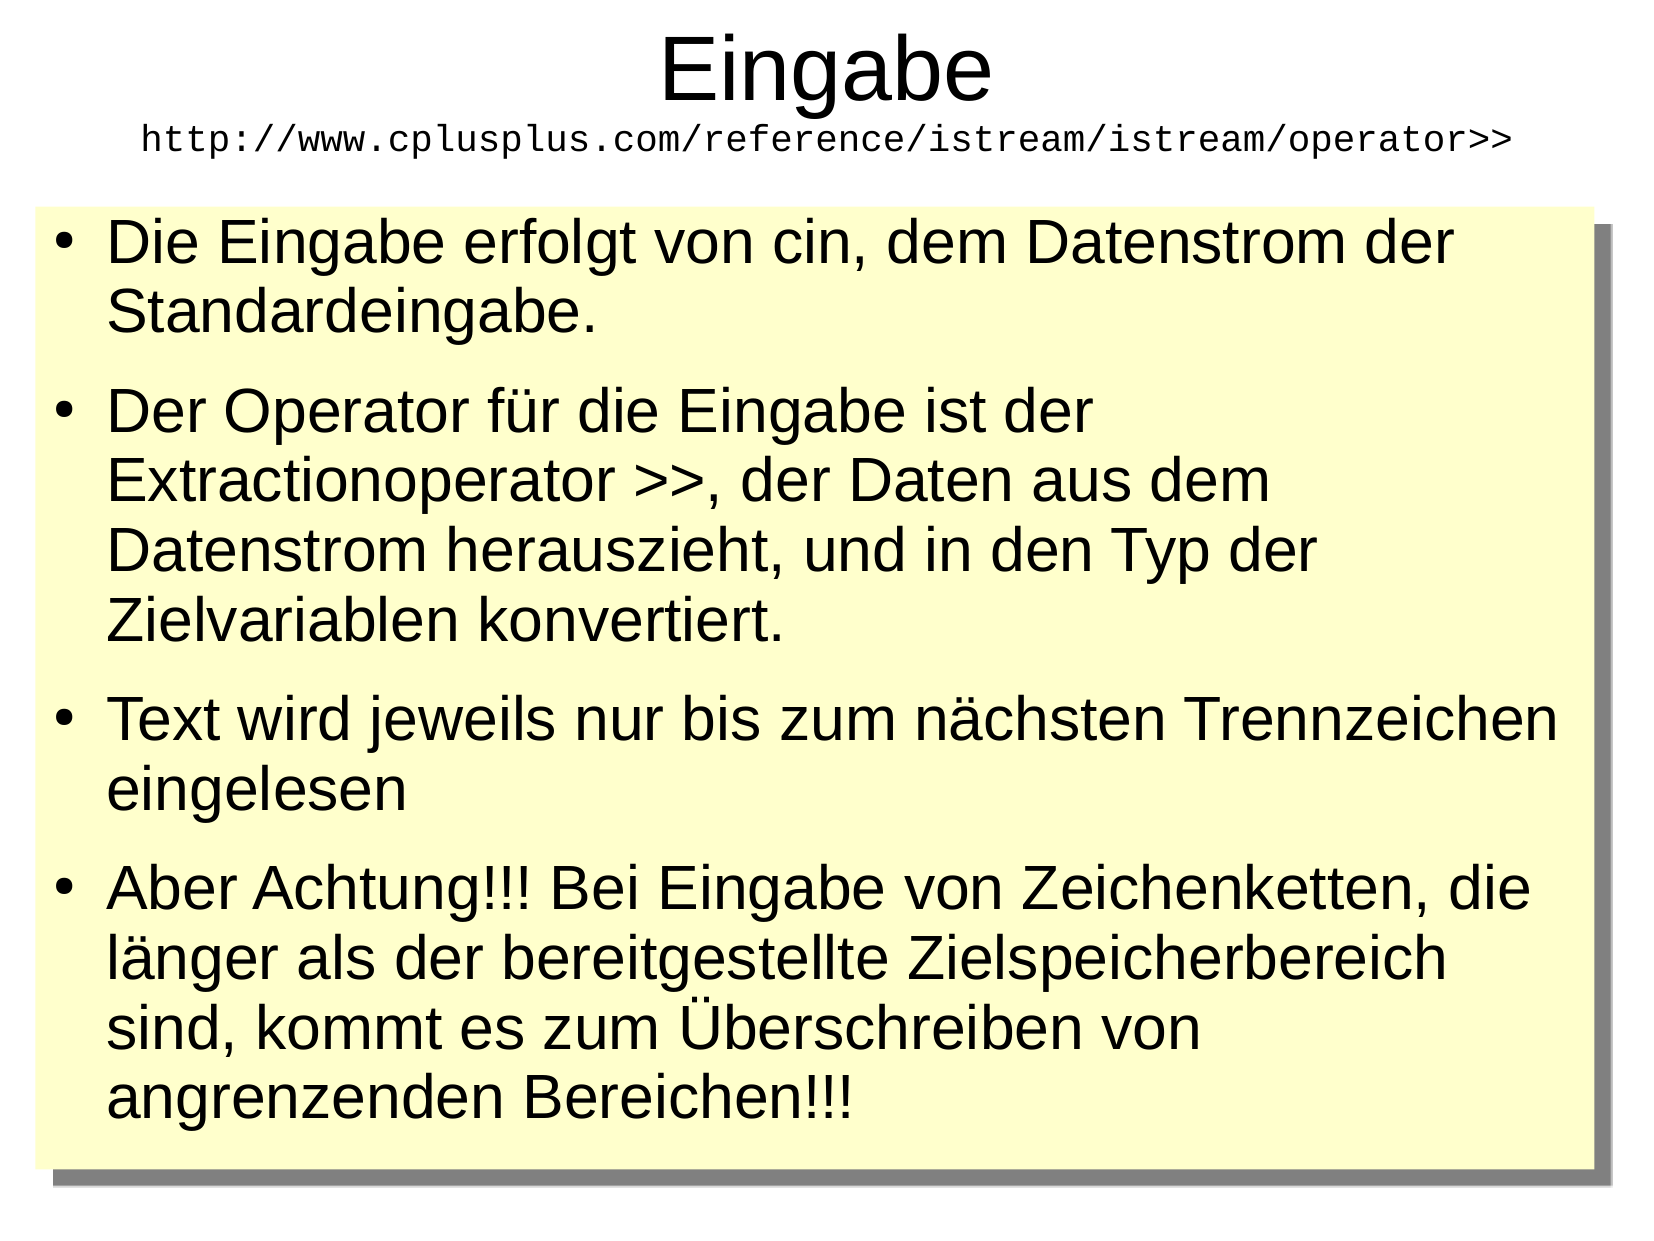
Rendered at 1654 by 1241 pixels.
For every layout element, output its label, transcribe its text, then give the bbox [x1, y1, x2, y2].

list Die Eingabe erfolgt von cin, dem Datenstrom der Standardeingabe. Der Operator für die Eingabe ist der Extractionoperator >>, der Daten aus dem Datenstrom herauszieht, und in den Typ der Zielvariablen konvertiert. Text wird jeweils nur bis zum nächsten Trennzeichen eingelesen Aber Achtung!!! Bei Eingabe von Zeichenketten, die länger als der bereitgestellte Zielspeicherbereich sind, kommt es zum Überschreiben von angrenzenden Bereichen!!! [35, 206, 1595, 1170]
title Eingabe http://www.cplusplus.com/reference/istream/istream/operator>> [82, 16, 1571, 163]
